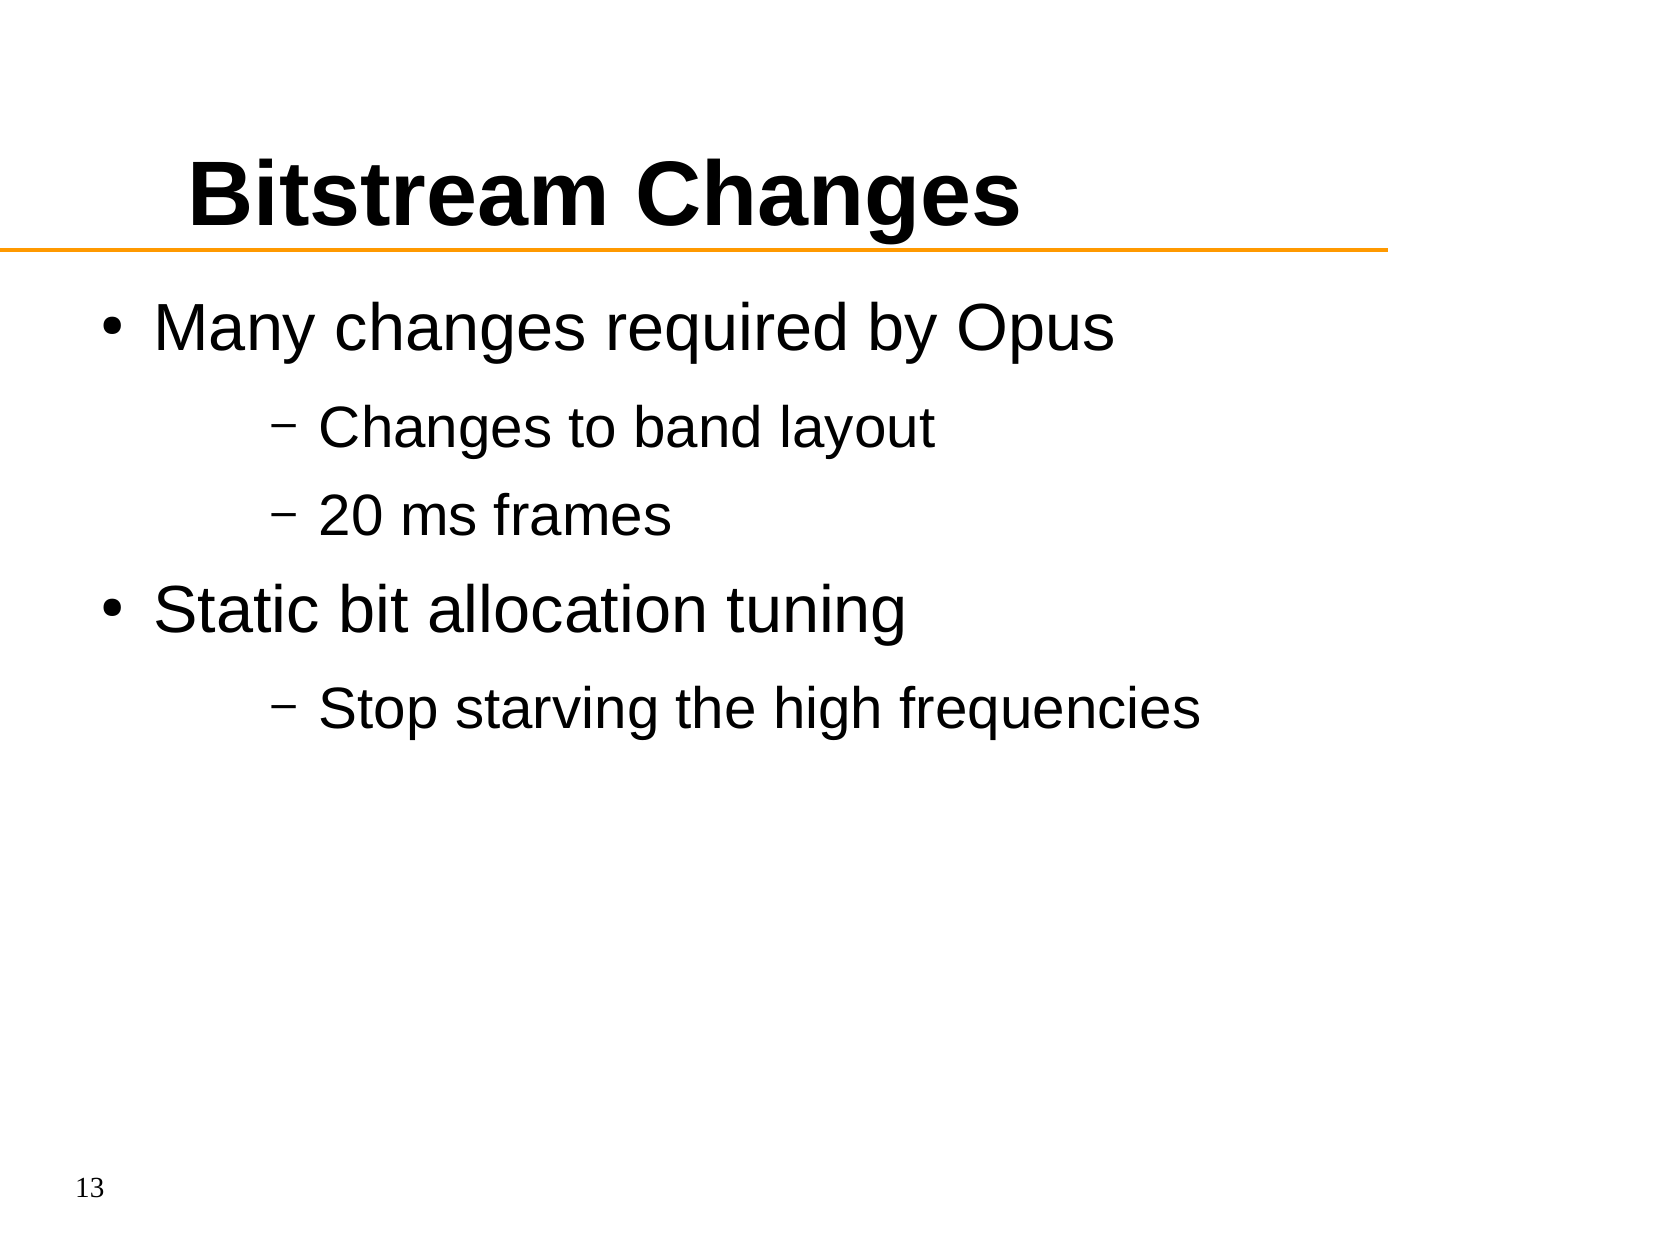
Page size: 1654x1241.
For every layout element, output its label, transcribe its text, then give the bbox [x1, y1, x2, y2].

title Bitstream Changes [187, 37, 1571, 245]
list Many changes required by Opus Changes to band layout 20 ms frames Static bit allocation tuning Stop starving the high frequencies [82, 290, 1571, 1109]
